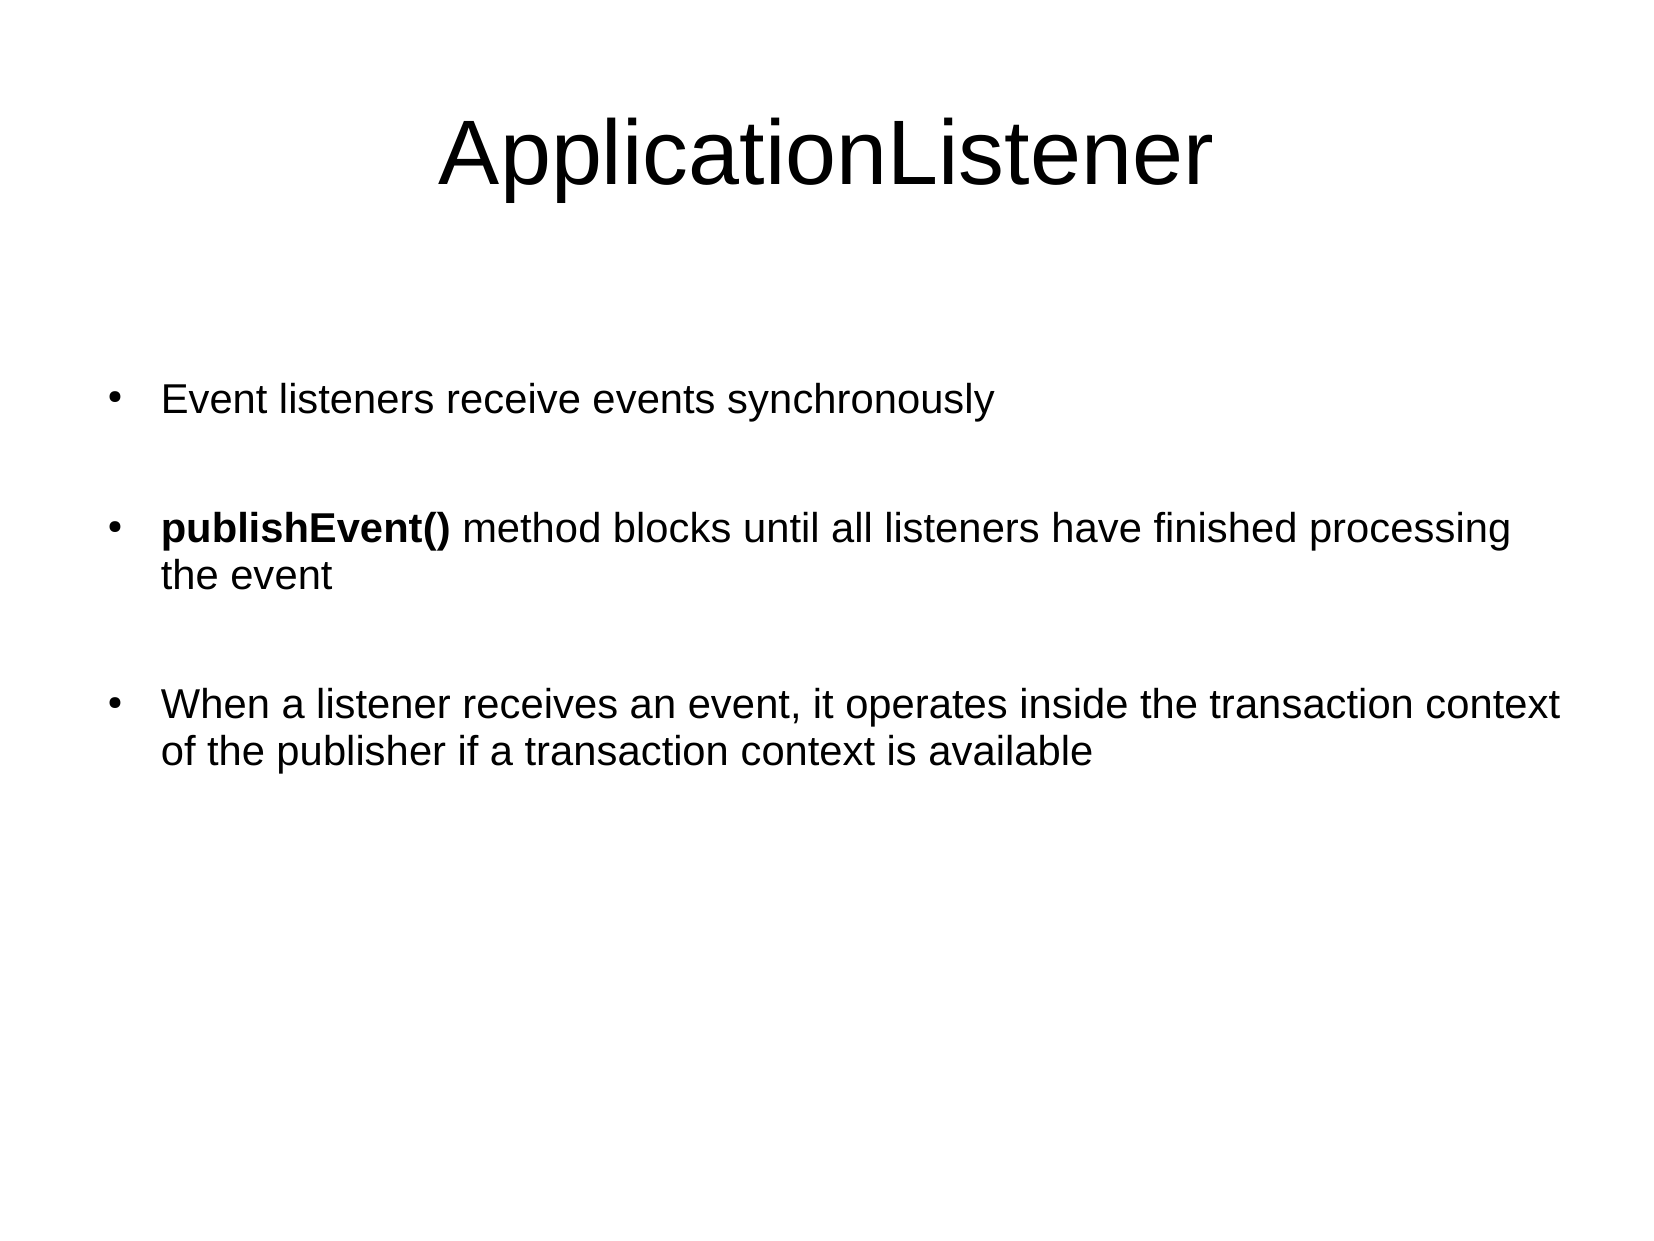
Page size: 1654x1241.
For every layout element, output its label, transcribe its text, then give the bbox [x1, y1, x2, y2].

list Event listeners receive events synchronously publishEvent() method blocks until all listeners have finished processing the event When a listener receives an event, it operates inside the transaction context of the publisher if a transaction context is available [90, 315, 1579, 1035]
title ApplicationListener [82, 49, 1571, 257]
